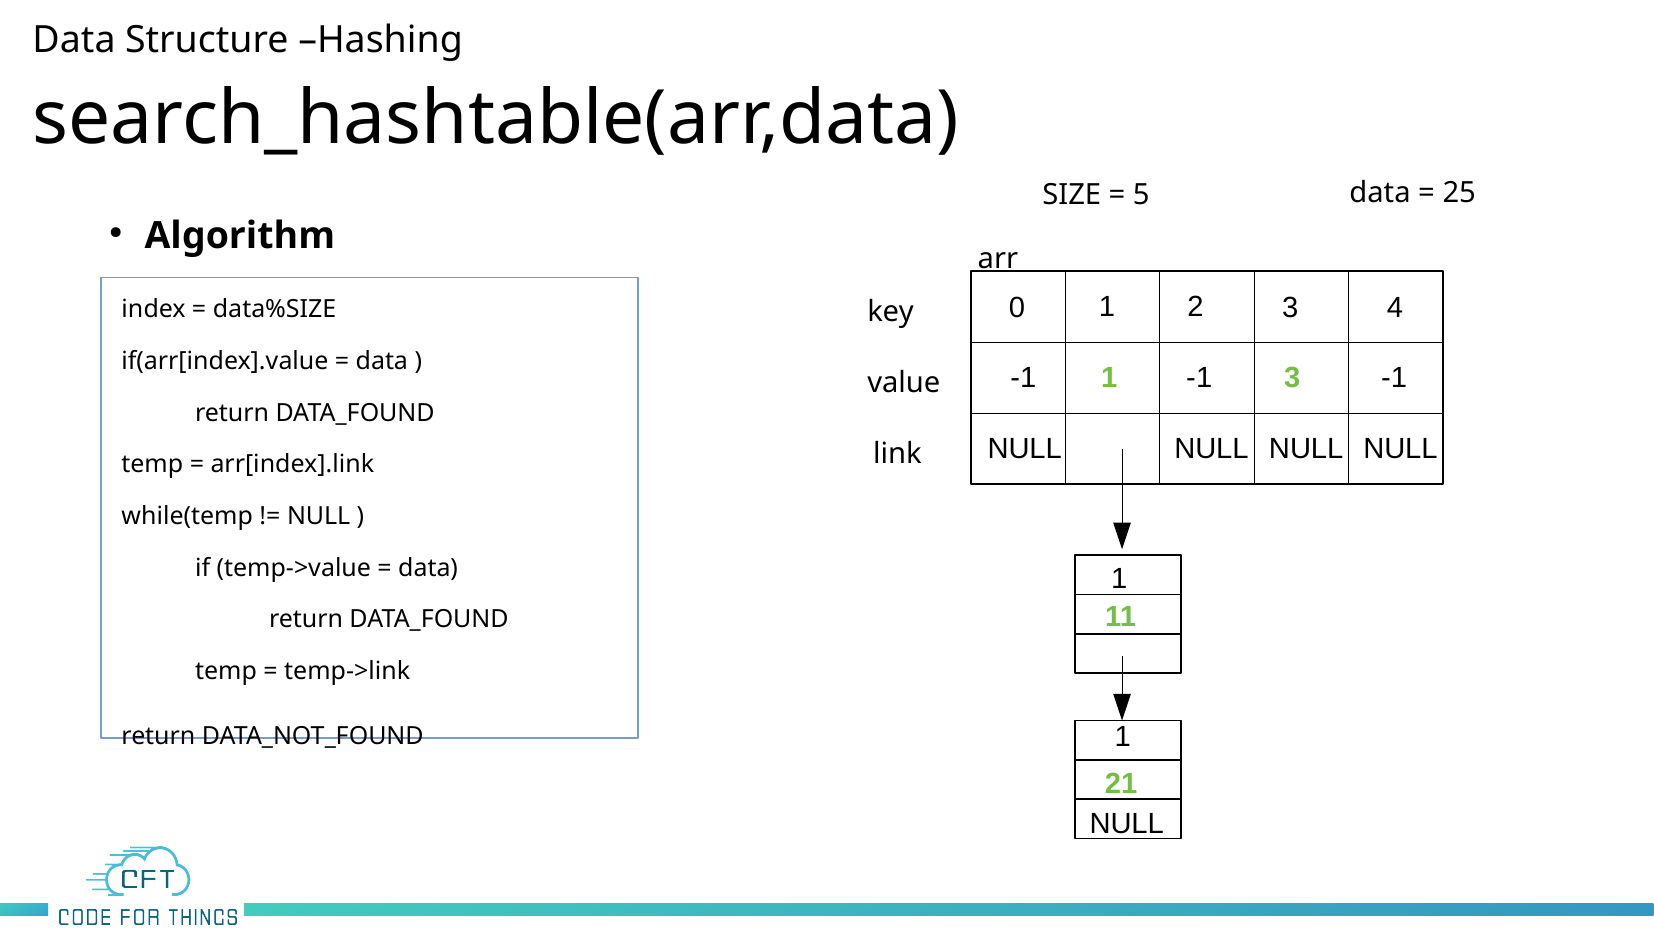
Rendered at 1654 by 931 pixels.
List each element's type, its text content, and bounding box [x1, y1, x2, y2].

text_box 1 [1099, 712, 1146, 759]
text_box [1160, 343, 1254, 413]
text_box NULL [1074, 799, 1179, 847]
text_box data = 25 [1334, 163, 1512, 214]
text_box [1018, 343, 1065, 413]
text_box [1349, 473, 1444, 484]
text_box 4 [1372, 283, 1419, 331]
text_box [1066, 271, 1159, 342]
picture [59, 846, 237, 925]
text_box value [852, 353, 1018, 437]
text_box 3 [1269, 353, 1325, 402]
text_box arr [963, 230, 1141, 280]
text_box [970, 473, 1065, 484]
text_box Algorithm [94, 200, 886, 269]
text_box [1074, 720, 1099, 799]
text_box 21 [1090, 759, 1170, 808]
text_box [100, 277, 638, 739]
text_box -1 [995, 353, 1052, 402]
text_box [1160, 473, 1254, 484]
text_box [1349, 343, 1444, 413]
text_box [1066, 343, 1159, 413]
text_box SIZE = 5 [1027, 166, 1205, 216]
text_box 11 [1090, 592, 1199, 640]
text_box [1255, 473, 1348, 484]
text_box [1074, 555, 1182, 674]
text_box NULL [1254, 424, 1348, 473]
text_box [1018, 414, 1065, 424]
text_box [1255, 343, 1348, 413]
text_box link [858, 424, 973, 474]
text_box [1143, 555, 1182, 592]
text_box [1160, 271, 1254, 342]
text_box 1 [1084, 282, 1131, 331]
text_box index = data%SIZE if(arr[index].value = data ) return DATA_FOUND temp = arr[index].link while(temp != NULL ) if (temp->value = data) return DATA_FOUND temp = temp->link return DATA_NOT_FOUND [106, 283, 798, 839]
text_box -1 [1171, 353, 1228, 402]
text_box [970, 280, 1065, 342]
text_box -1 [1366, 353, 1422, 402]
text_box 2 [1172, 282, 1219, 331]
text_box NULL [972, 424, 1077, 473]
text_box key [852, 283, 1018, 353]
text_box [1066, 414, 1159, 484]
text_box [1255, 271, 1348, 342]
text_box [1349, 414, 1444, 424]
title Data Structure –Hashing search_hashtable(arr,data) [32, 12, 1630, 166]
text_box NULL [1348, 424, 1453, 473]
text_box 1 [1086, 353, 1142, 402]
text_box [1349, 271, 1444, 342]
text_box NULL [1159, 424, 1254, 473]
text_box 3 [1267, 283, 1314, 331]
text_box 0 [994, 283, 1041, 332]
text_box 1 [1096, 554, 1143, 592]
text_box [1146, 720, 1182, 839]
text_box [1255, 414, 1348, 424]
text_box [1160, 414, 1254, 424]
